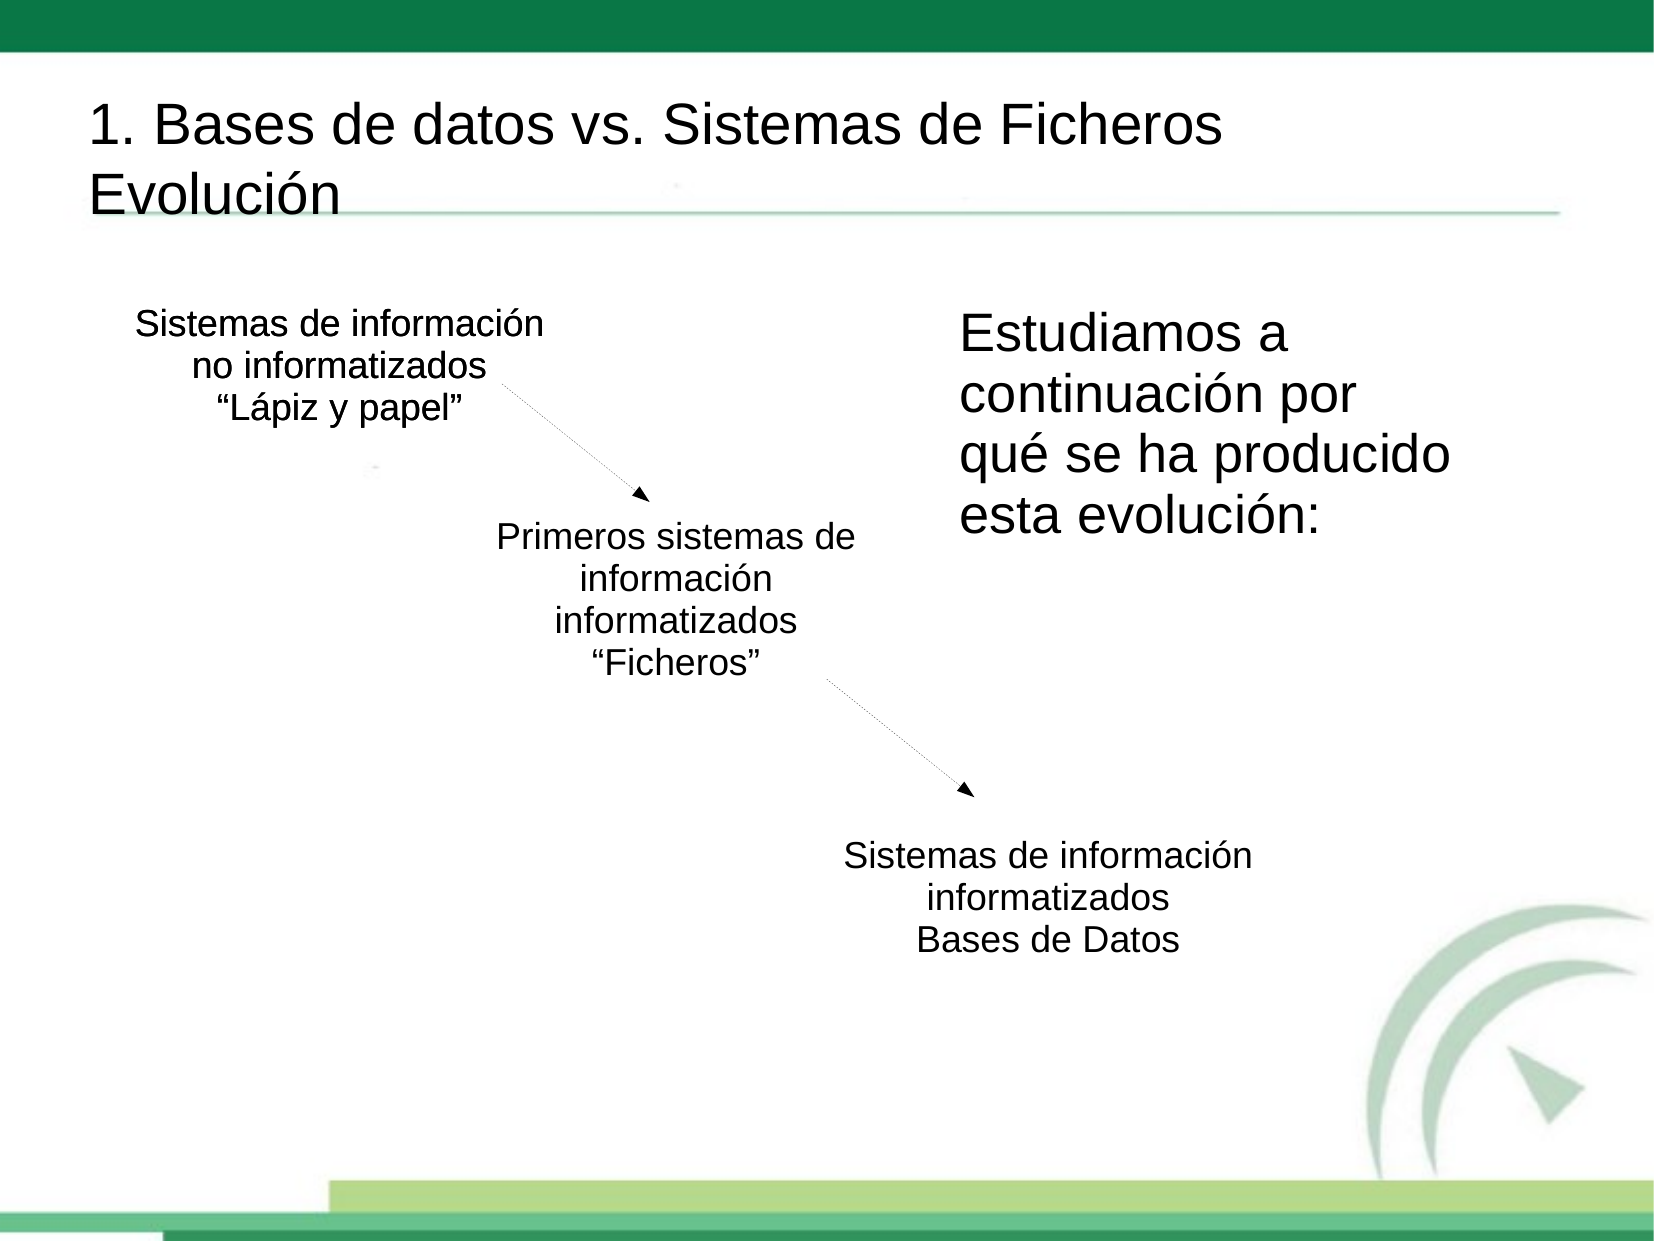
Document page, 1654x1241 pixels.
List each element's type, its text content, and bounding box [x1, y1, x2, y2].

text_box Sistemas de información informatizados Bases de Datos [826, 826, 1270, 968]
text_box Estudiamos a continuación por qué se ha producido esta evolución: [944, 295, 1477, 553]
title 1. Bases de datos vs. Sistemas de Ficheros Evolución [88, 60, 1577, 253]
text_box Sistemas de información no informatizados “Lápiz y papel” [118, 295, 562, 437]
text_box Primeros sistemas de información informatizados “Ficheros” [454, 507, 898, 691]
